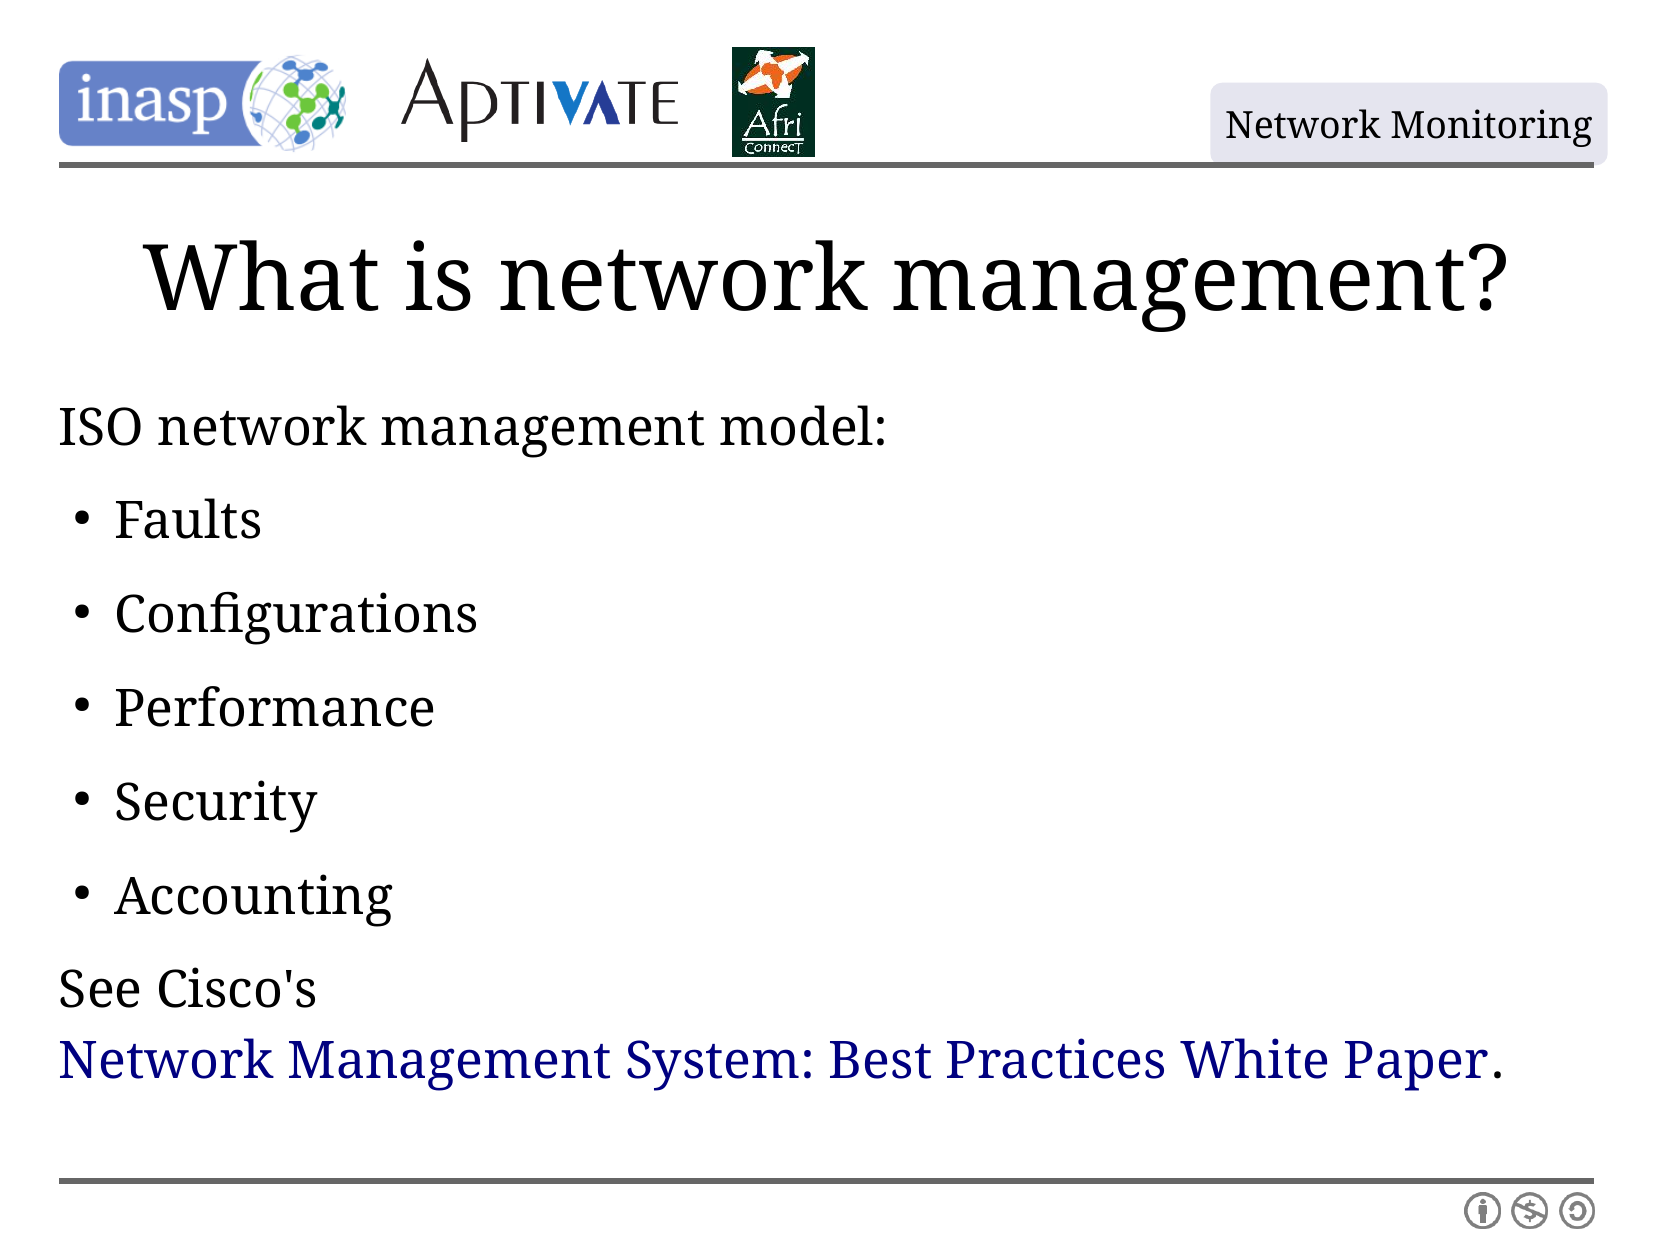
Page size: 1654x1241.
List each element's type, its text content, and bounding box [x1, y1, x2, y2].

picture [401, 58, 678, 142]
picture [1464, 1192, 1501, 1229]
picture [59, 47, 355, 160]
title What is network management? [59, 212, 1595, 343]
list ISO network management model: Faults Configurations Performance Security Accounting See Cisco's Network Management System: Best Practices White Paper. [59, 389, 1595, 1109]
picture [1559, 1192, 1595, 1229]
picture [1511, 1192, 1548, 1229]
picture [732, 47, 815, 157]
